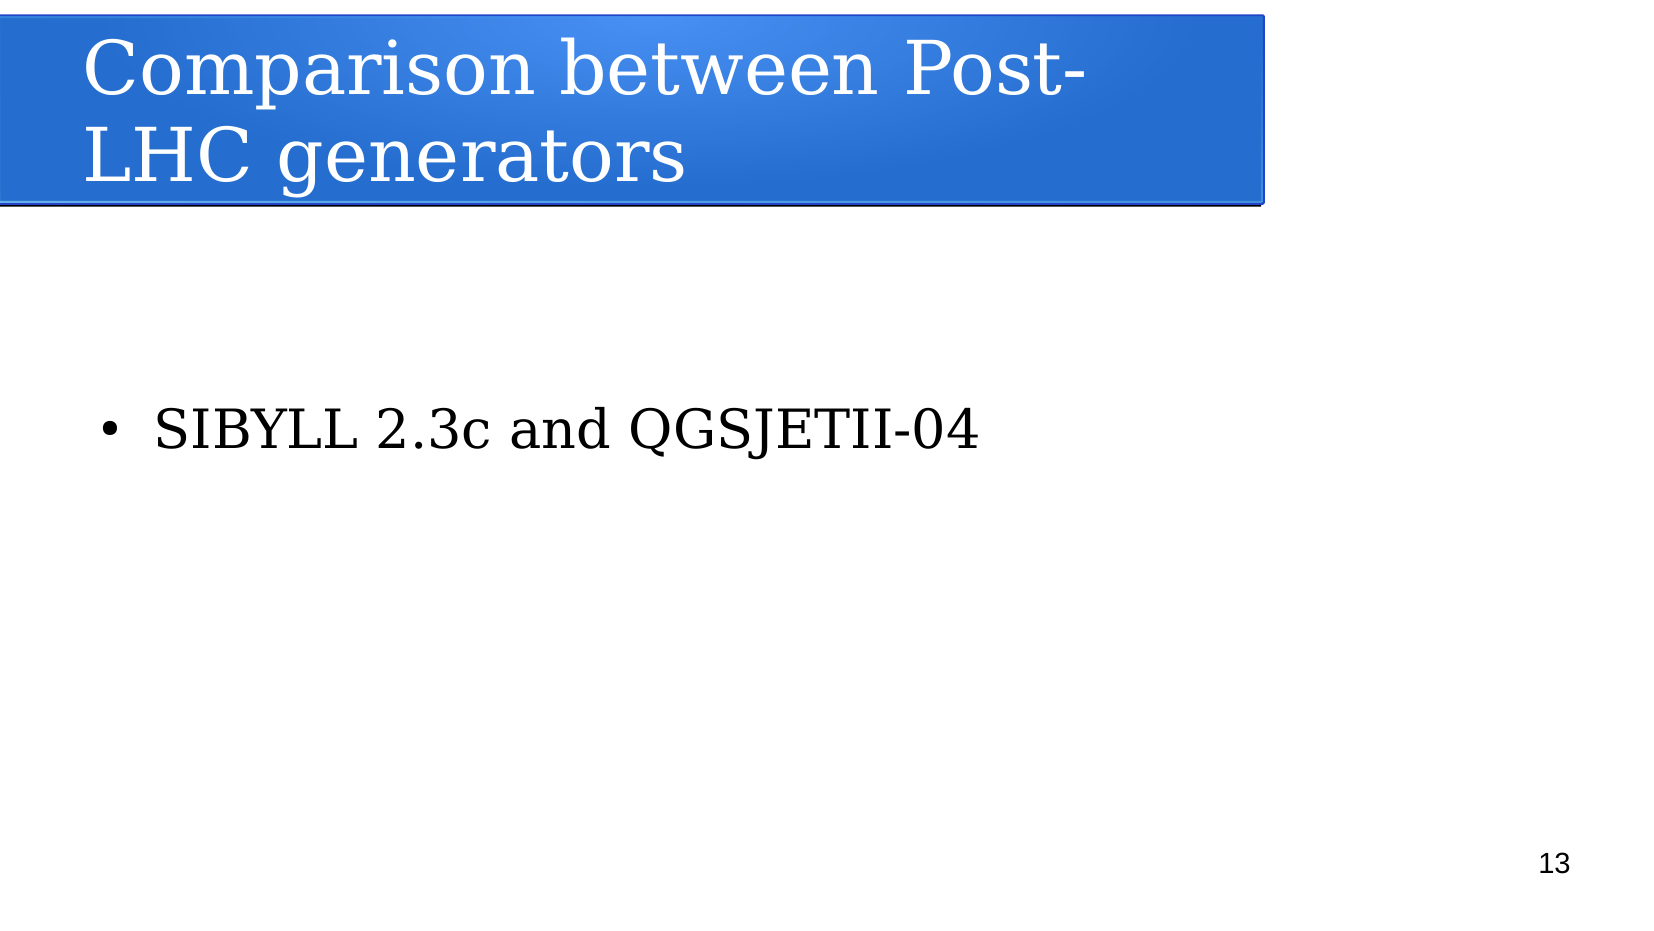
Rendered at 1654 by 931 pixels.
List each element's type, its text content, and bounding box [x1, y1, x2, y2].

title Comparison between Post-LHC generators [82, 25, 1235, 199]
list SIBYLL 2.3c and QGSJETII-04 [82, 224, 1571, 764]
